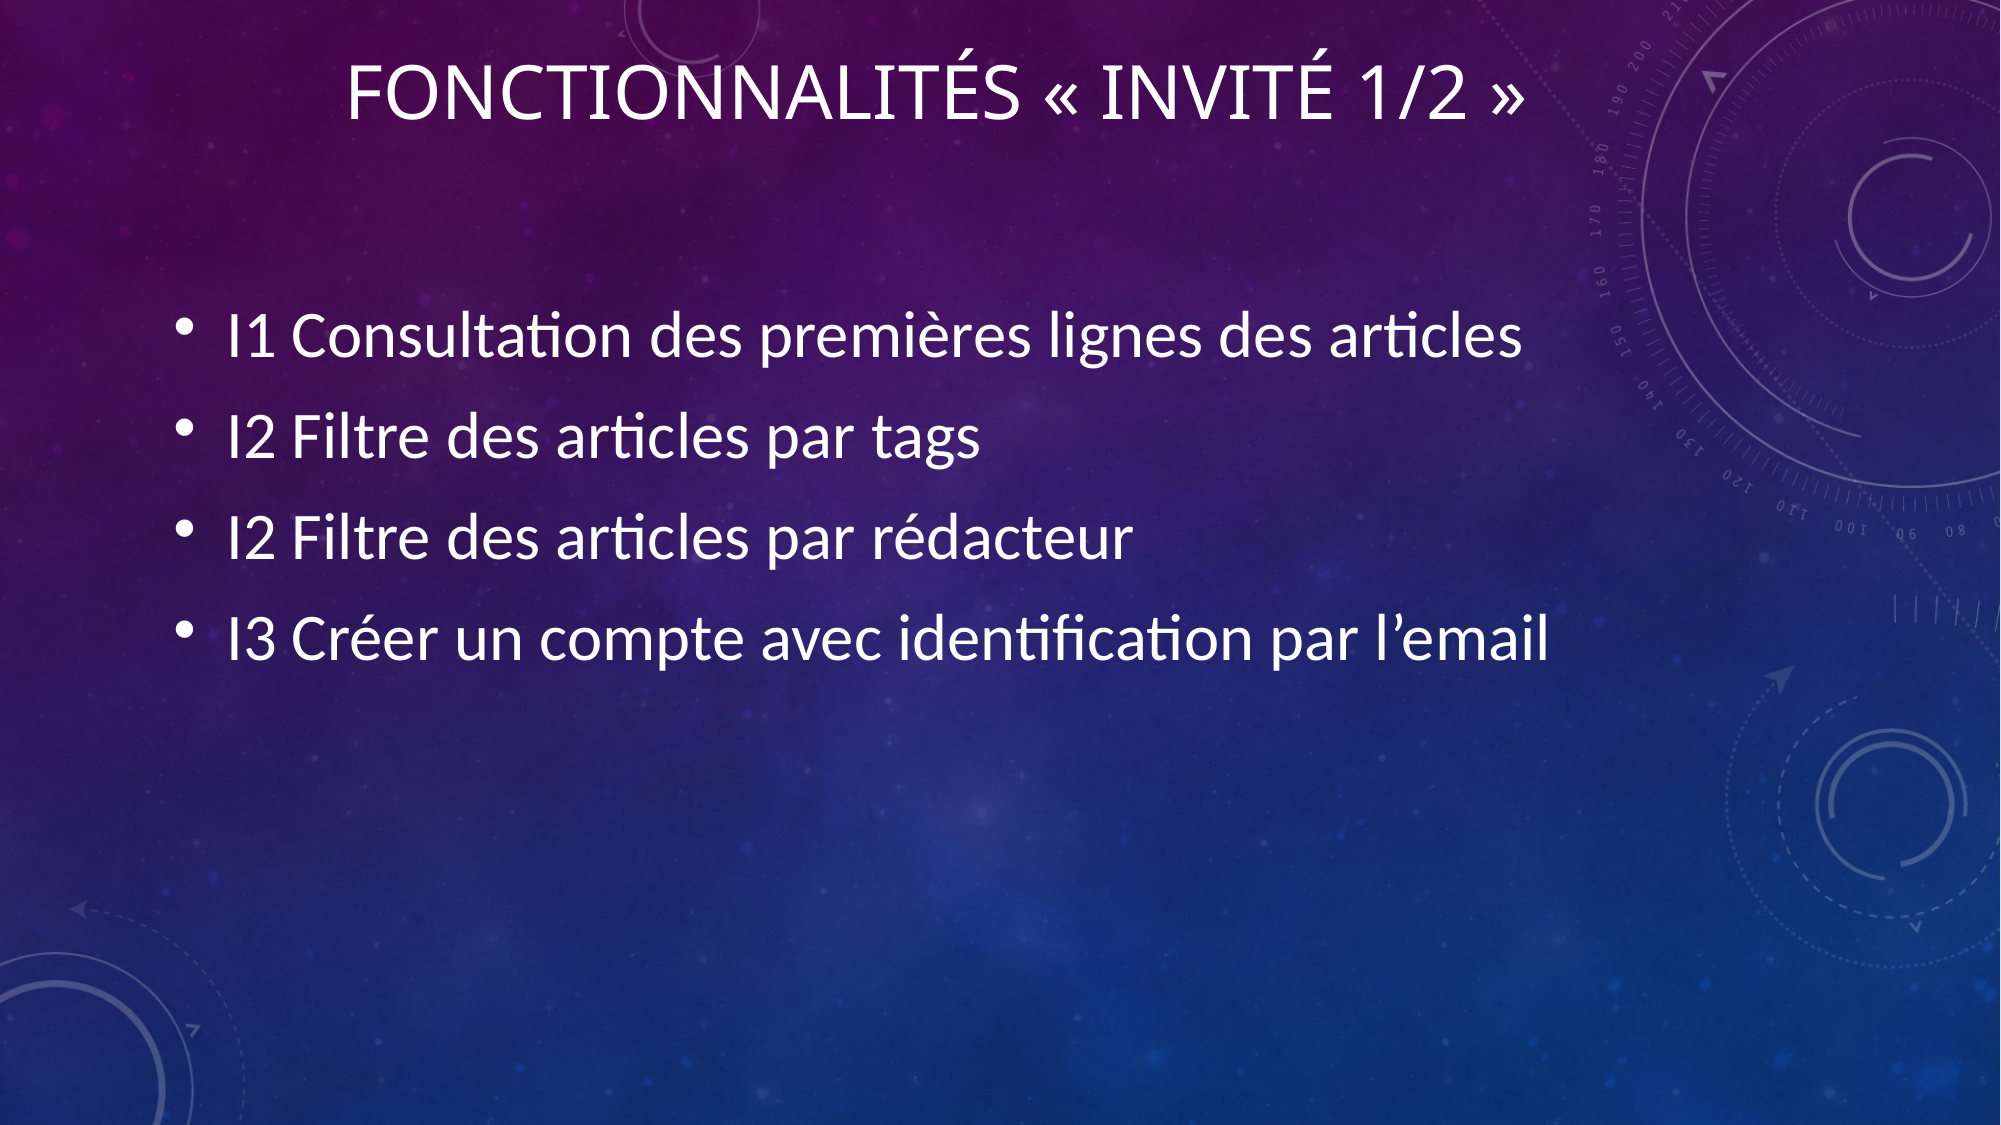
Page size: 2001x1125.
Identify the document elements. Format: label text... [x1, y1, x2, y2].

list I1 Consultation des premières lignes des articles I2 Filtre des articles par tags I2 Filtre des articles par rédacteur I3 Créer un compte avec identification par l’email [123, 182, 1786, 782]
title Fonctionnalités « Invité 1/2 » [105, 29, 1768, 149]
